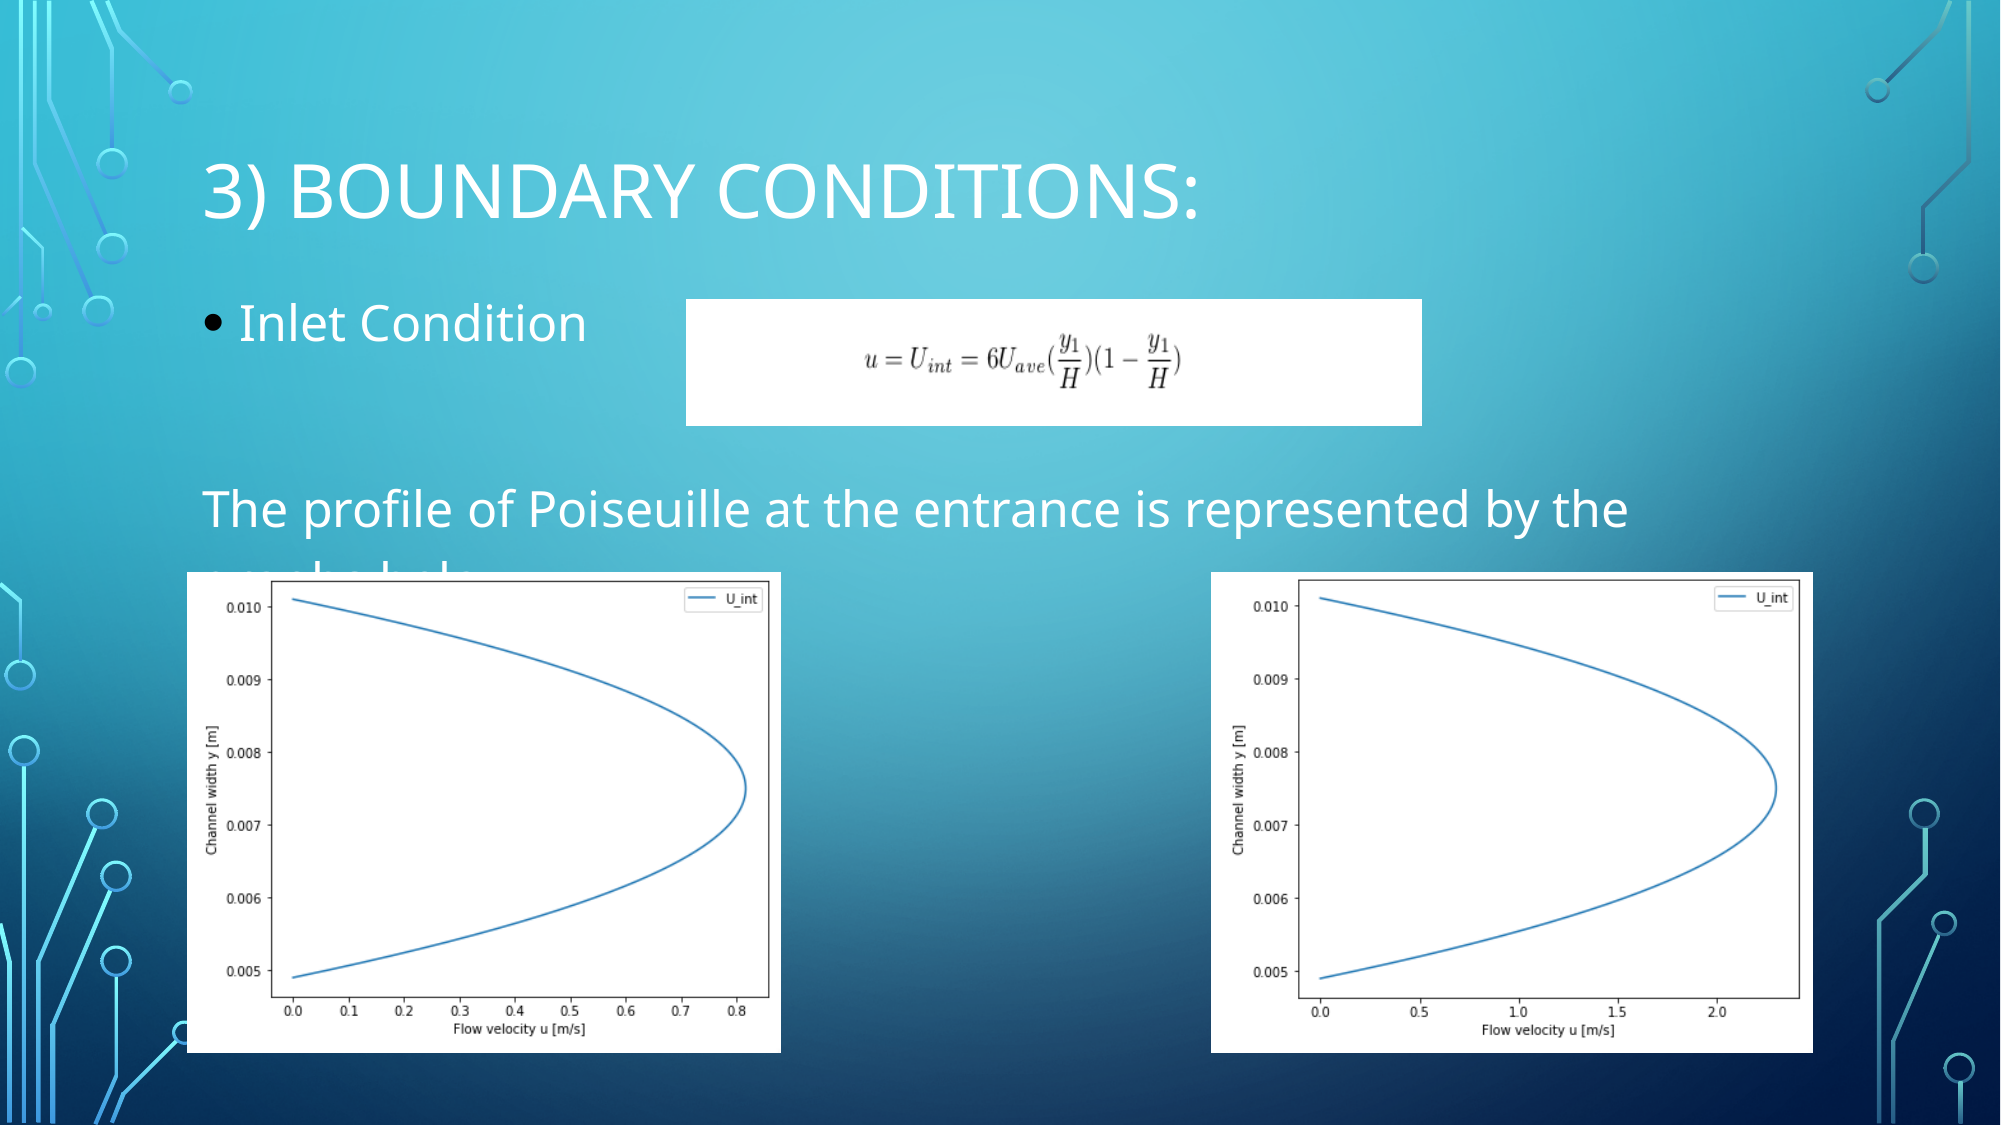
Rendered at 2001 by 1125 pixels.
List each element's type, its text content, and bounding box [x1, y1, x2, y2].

list Inlet Condition The profile of Poiseuille at the entrance is represented by the graphs below [187, 272, 1813, 853]
title 3) Boundary conditions: [187, 72, 1813, 272]
picture [1211, 572, 1813, 1053]
picture [187, 572, 781, 1053]
picture [686, 299, 1422, 426]
